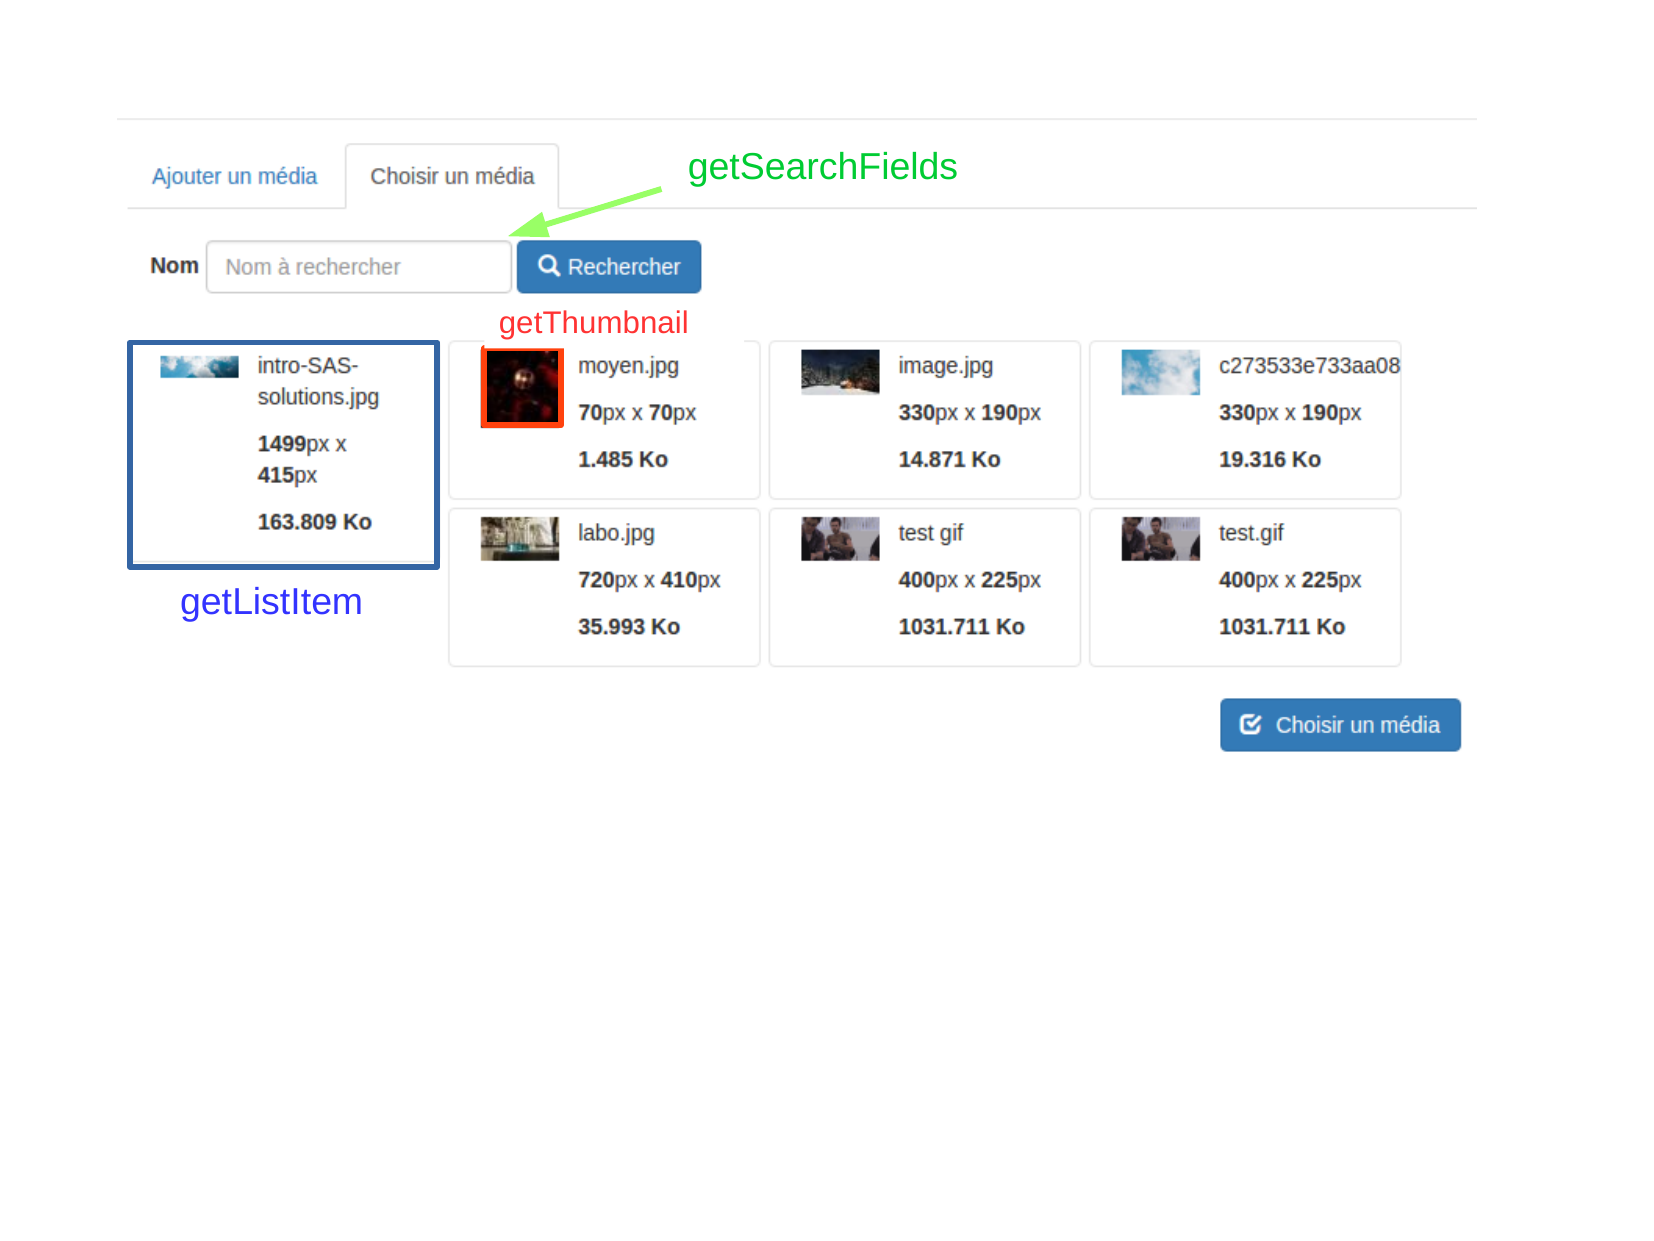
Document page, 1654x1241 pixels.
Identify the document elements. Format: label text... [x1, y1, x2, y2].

text_box getSearchFields [673, 138, 1016, 195]
text_box getListItem [165, 572, 414, 630]
text_box getThumbnail [484, 298, 745, 349]
picture [117, 117, 1477, 780]
